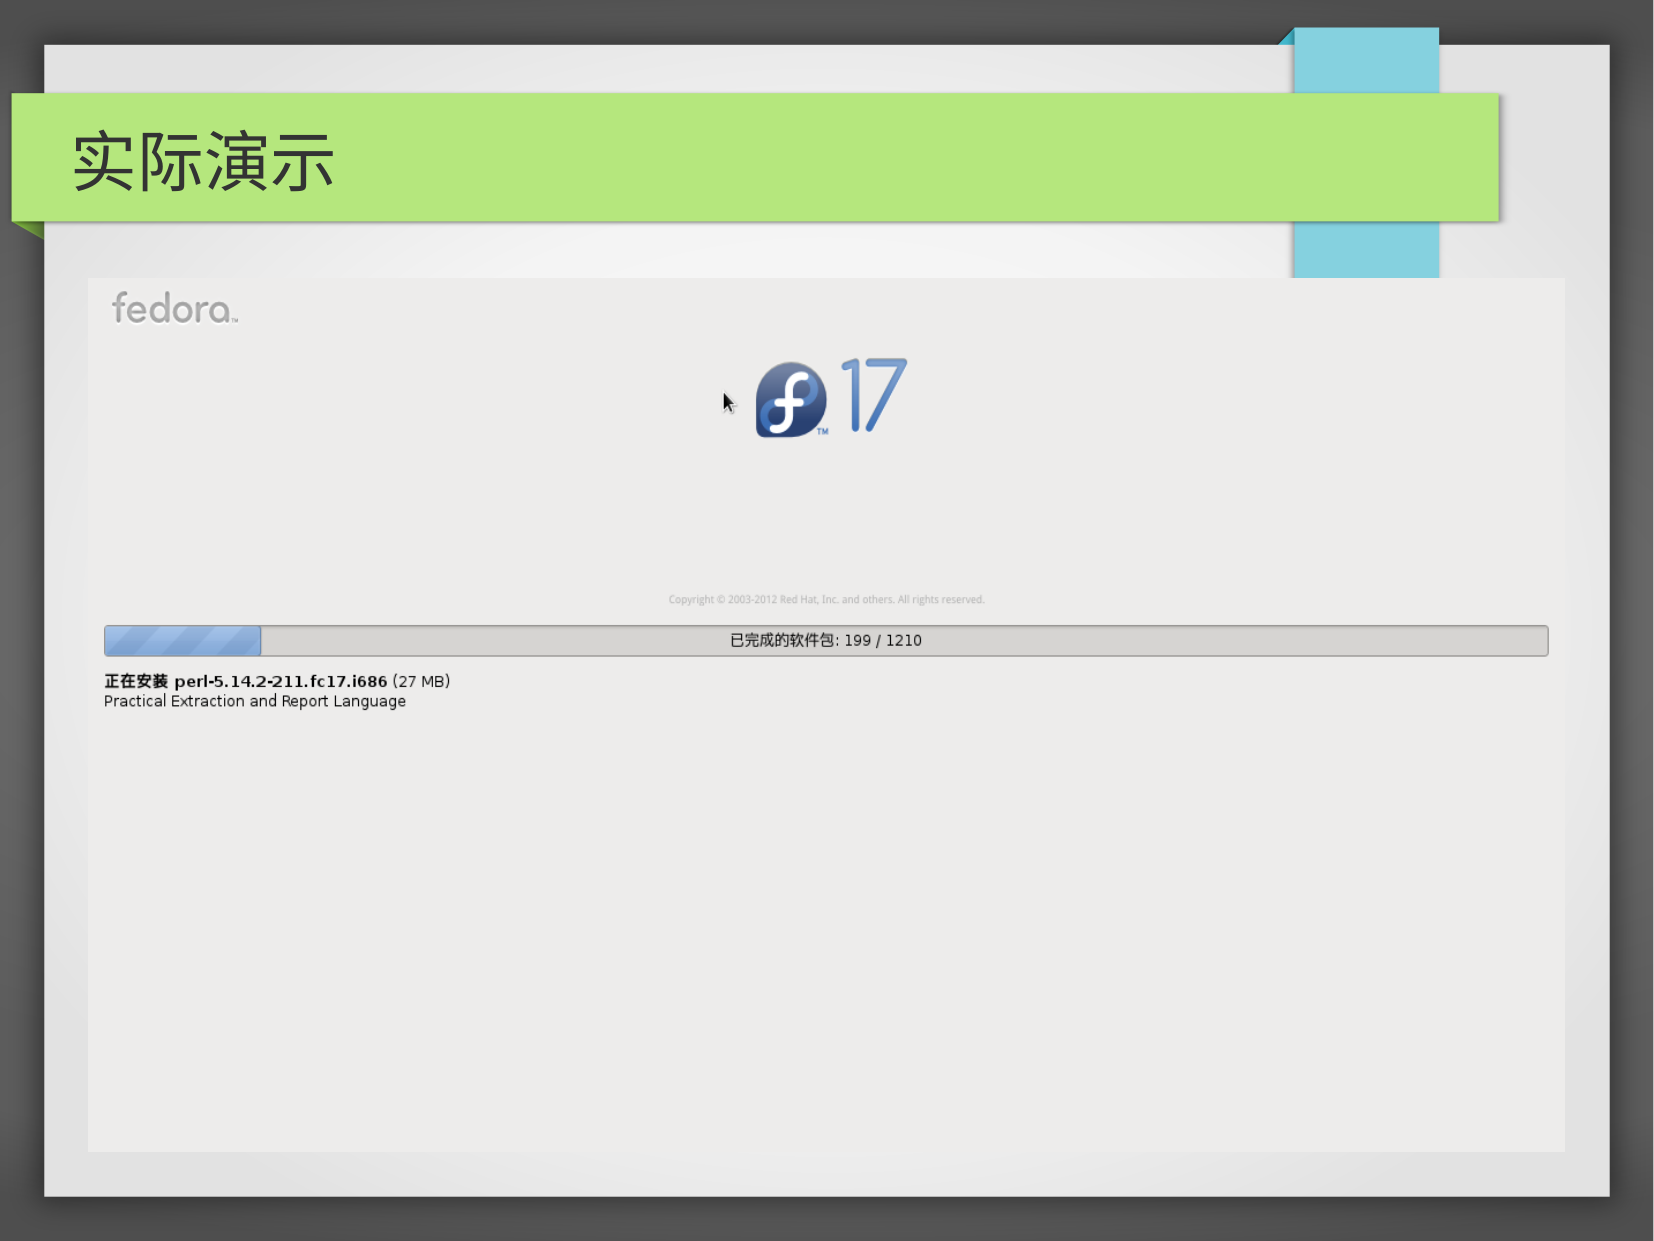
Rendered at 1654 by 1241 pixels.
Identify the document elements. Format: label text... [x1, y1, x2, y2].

picture [0, 0, 1654, 1241]
title 实际演示 [70, 113, 1229, 206]
